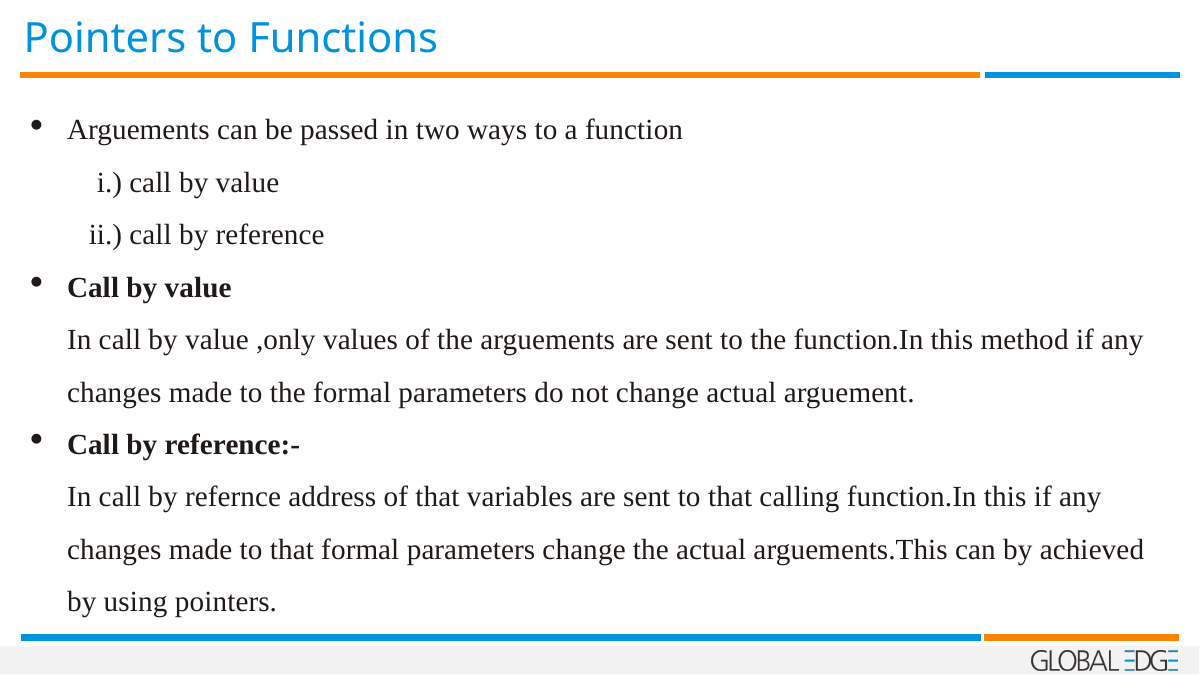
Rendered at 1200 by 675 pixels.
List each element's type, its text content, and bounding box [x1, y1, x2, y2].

picture [1031, 650, 1178, 671]
text_box Arguements can be passed in two ways to a function i.) call by value ii.) call by reference Call by value In call by value ,only values of the arguements are sent to the function.In this method if any changes made to the formal parameters do not change actual arguement. Call by reference:- In call by refernce address of that variables are sent to that calling function.In this if any changes made to that formal parameters change the actual arguements.This can by achieved by using pointers. [20, 87, 1178, 627]
text_box Pointers to Functions [12, 9, 1087, 62]
